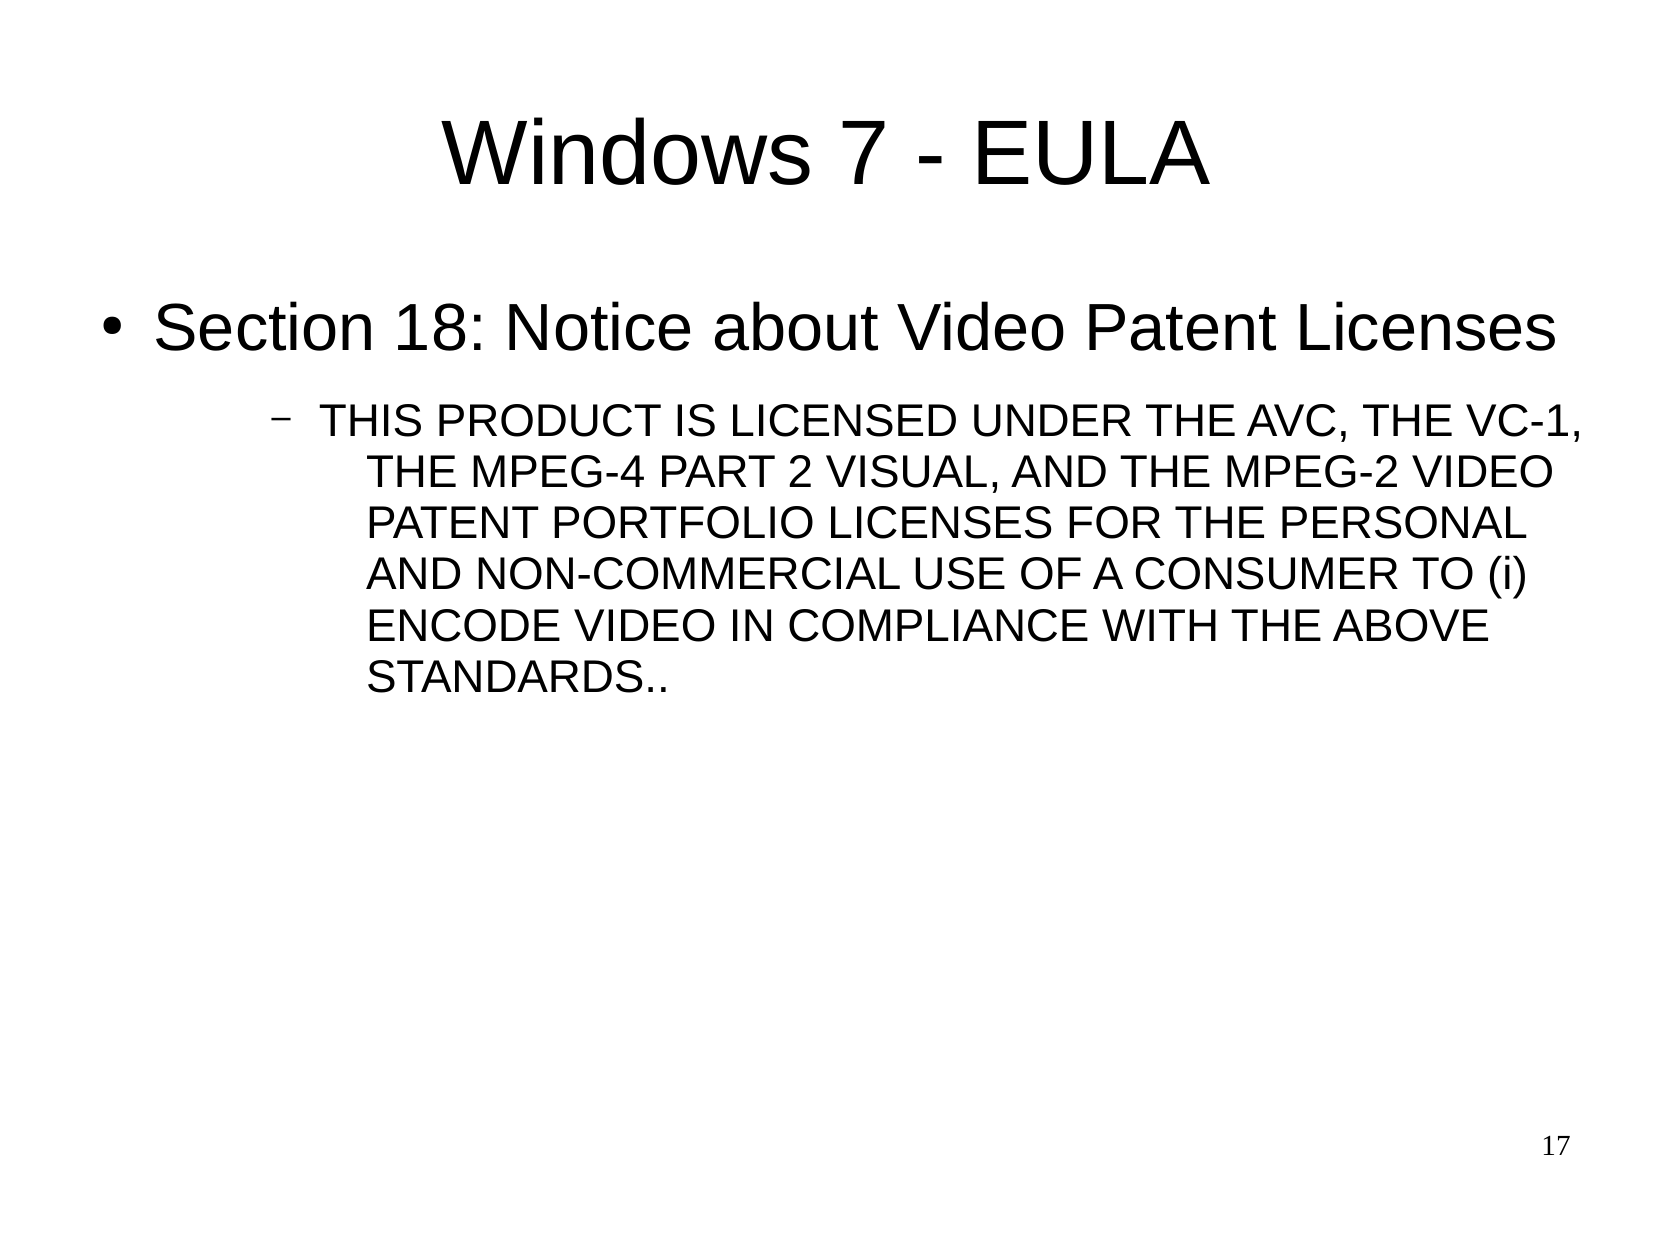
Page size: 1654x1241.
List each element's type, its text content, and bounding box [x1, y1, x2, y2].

title Windows 7 - EULA [82, 49, 1571, 257]
list Section 18: Notice about Video Patent Licenses THIS PRODUCT IS LICENSED UNDER THE AVC, THE VC-1, THE MPEG-4 PART 2 VISUAL, AND THE MPEG-2 VIDEO PATENT PORTFOLIO LICENSES FOR THE PERSONAL AND NON-COMMERCIAL USE OF A CONSUMER TO (i) ENCODE VIDEO IN COMPLIANCE WITH THE ABOVE STANDARDS.. [82, 290, 1613, 1094]
